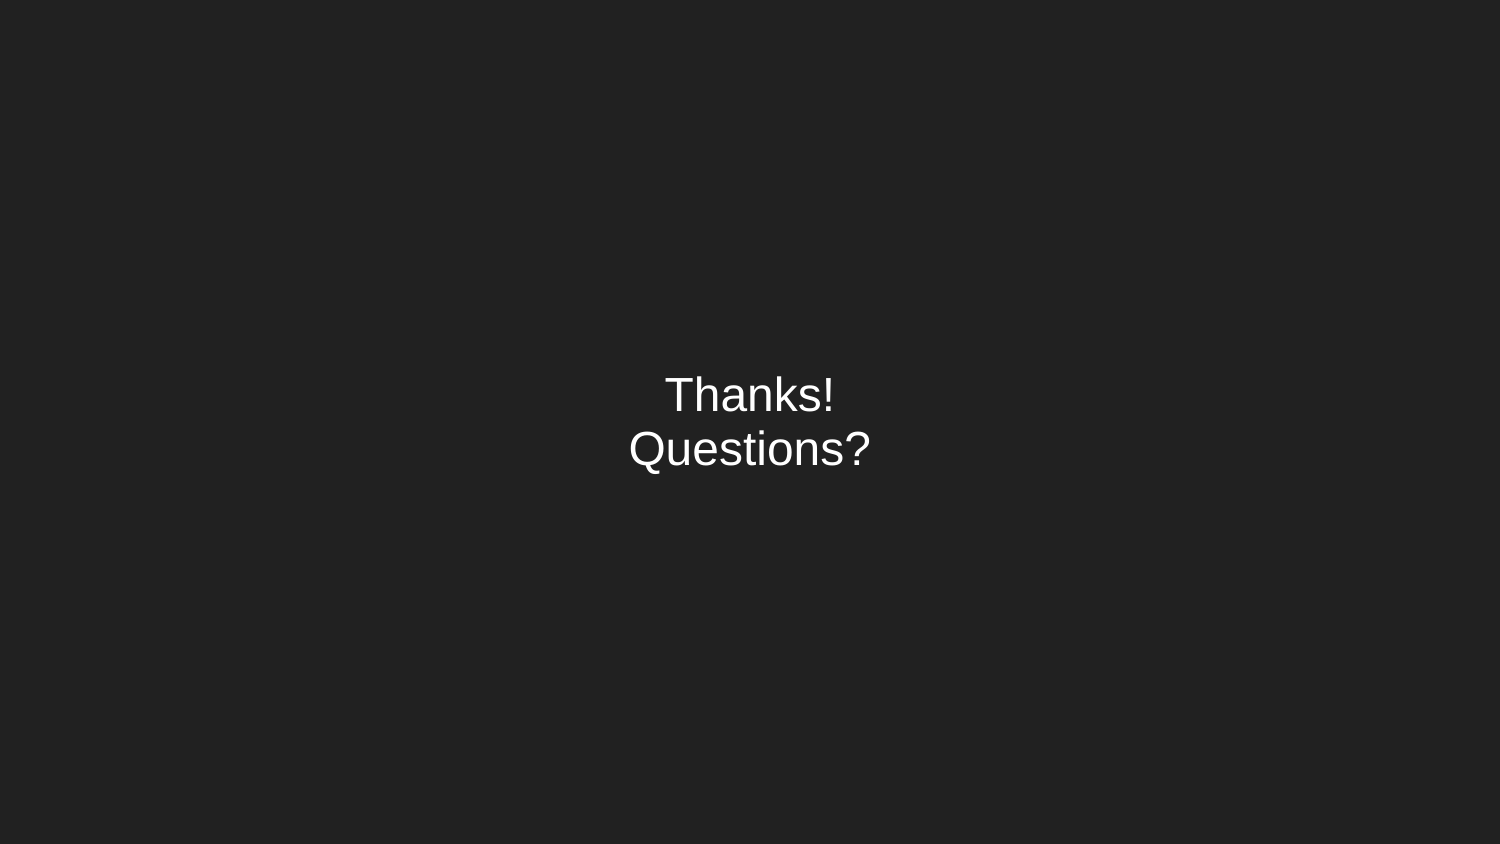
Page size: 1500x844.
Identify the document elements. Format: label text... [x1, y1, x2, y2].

title Thanks! Questions? [51, 352, 1449, 491]
